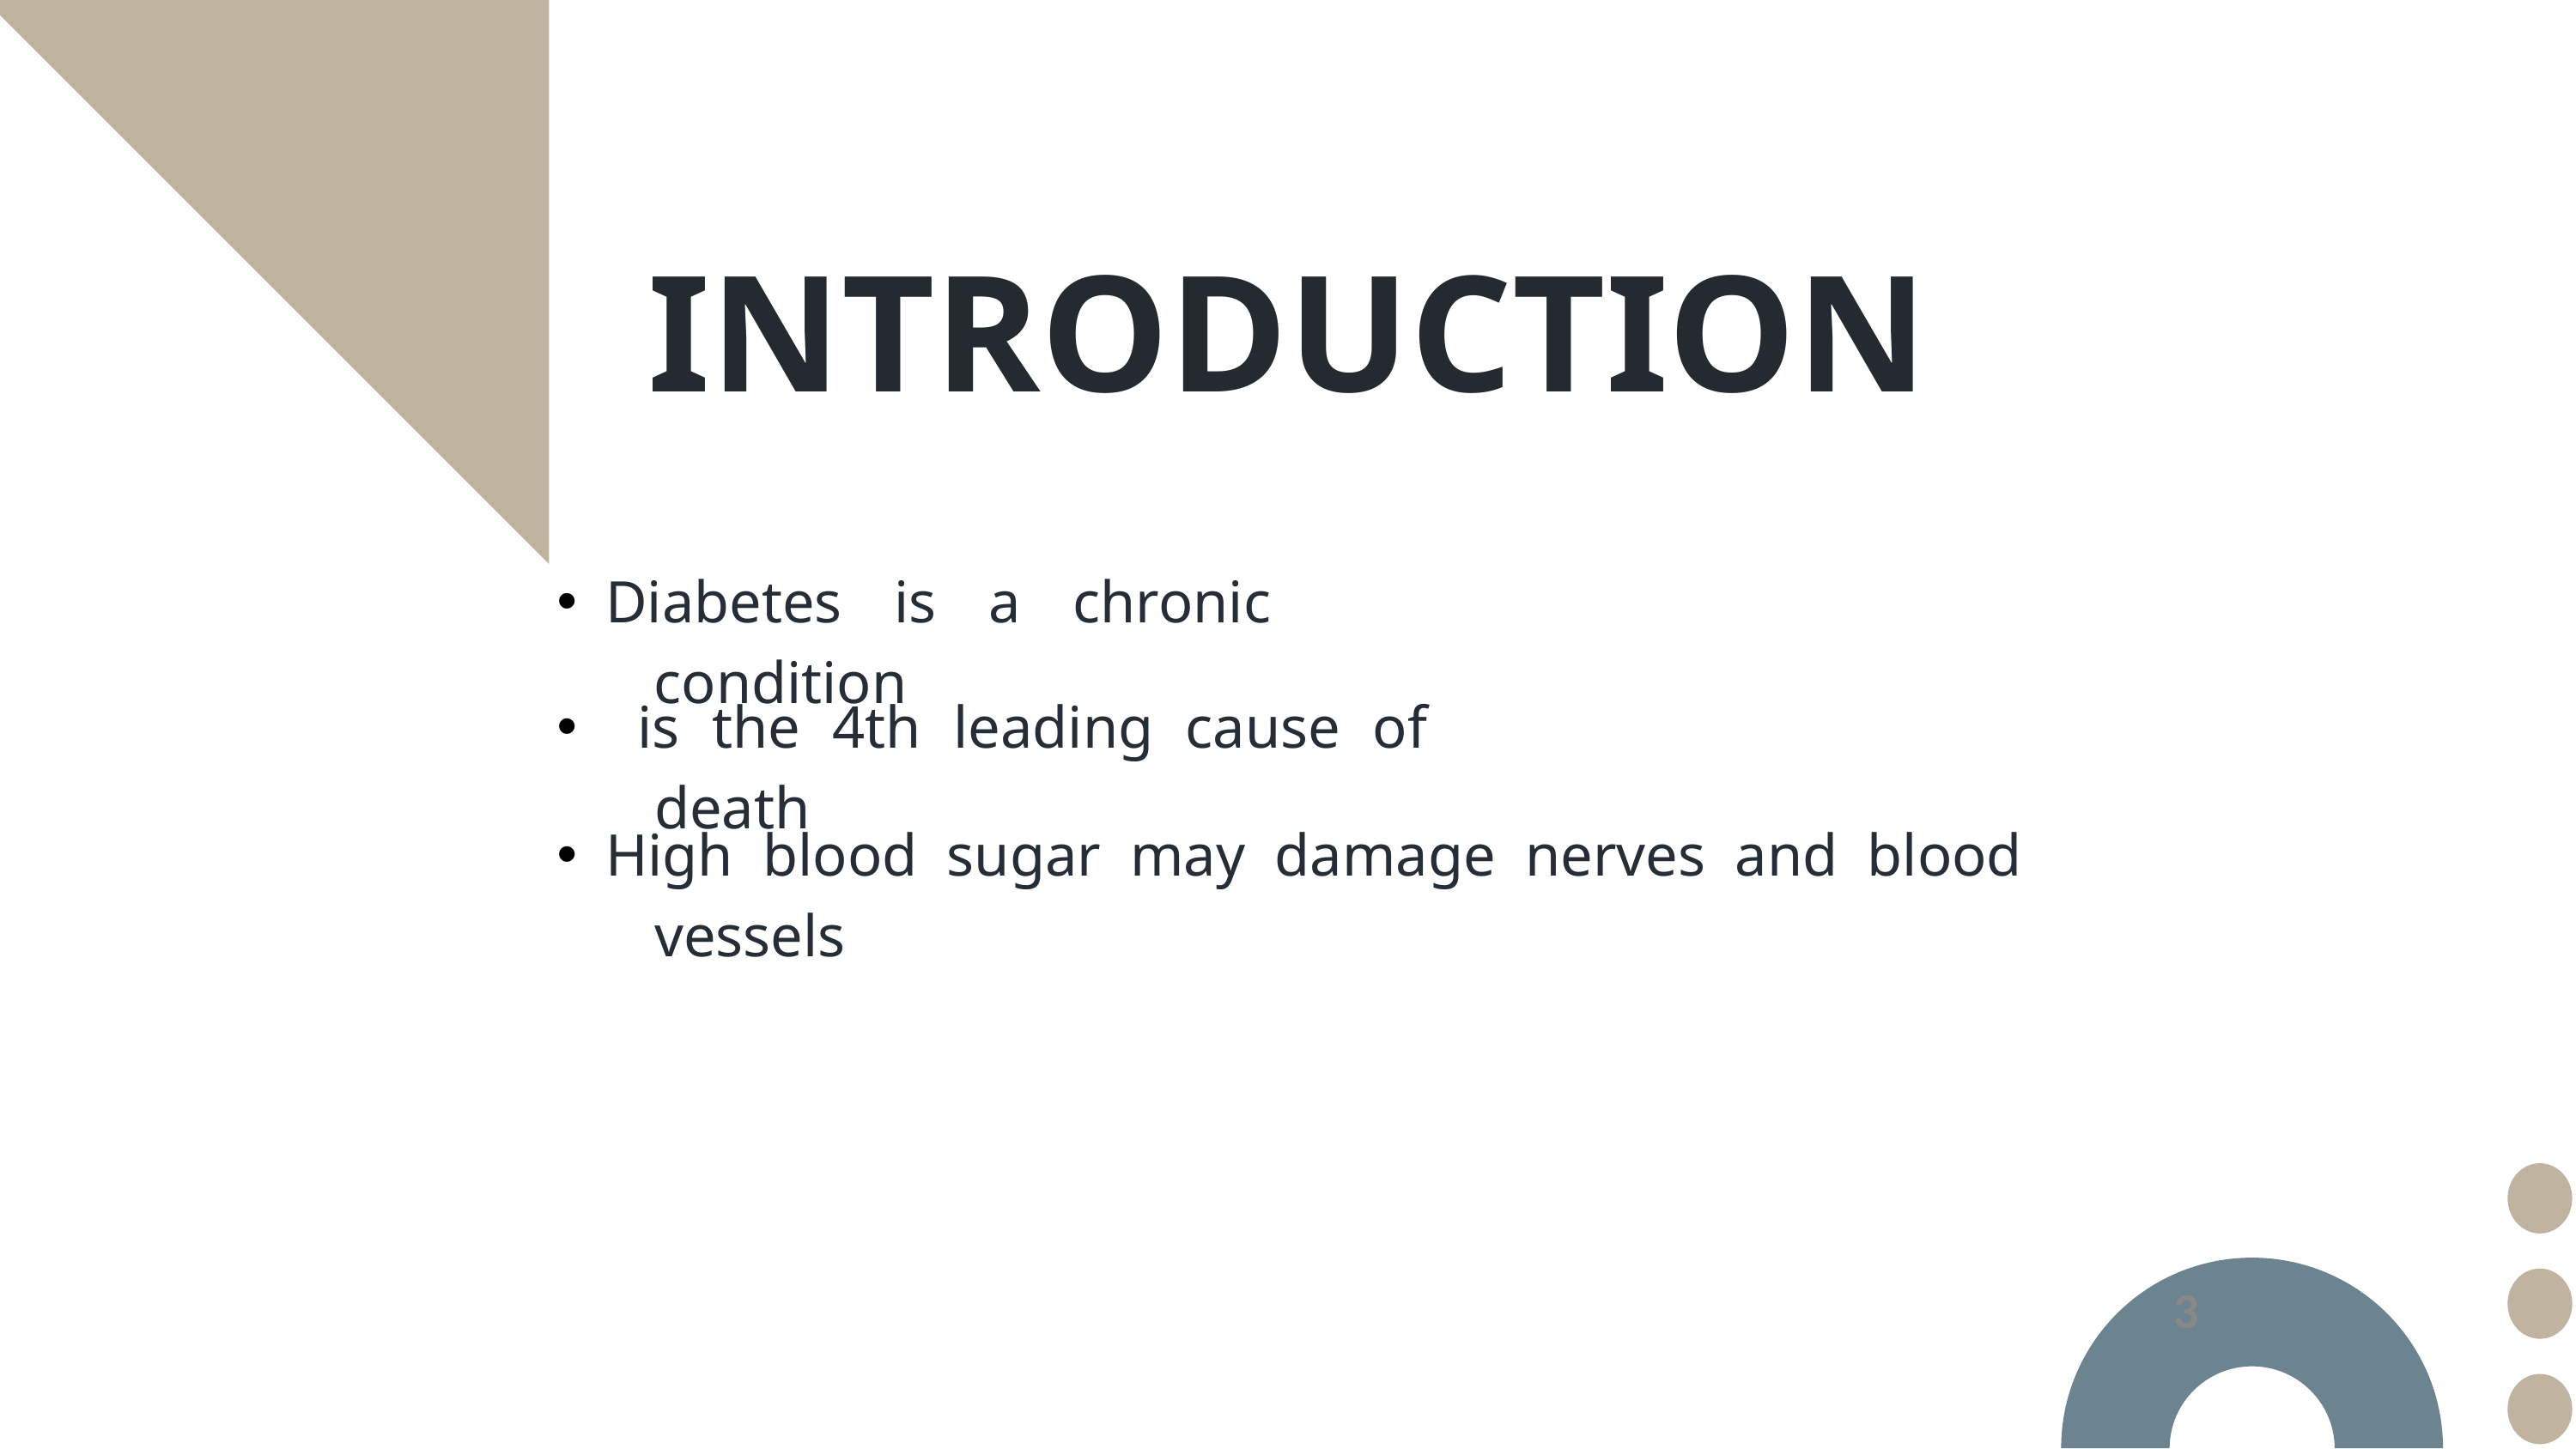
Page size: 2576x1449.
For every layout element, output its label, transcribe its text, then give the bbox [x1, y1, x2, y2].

text_box [2060, 1257, 2444, 1449]
text_box [2503, 1158, 2576, 1449]
text_box [0, 0, 550, 565]
text_box INTRODUCTION [550, 294, 2154, 443]
text_box is the 4th leading cause of death [459, 679, 1428, 759]
slide_number 3 [2160, 1271, 2461, 1324]
text_box High blood sugar may damage nerves and blood vessels [459, 807, 2024, 887]
text_box Diabetes is a chronic condition [459, 554, 1351, 627]
